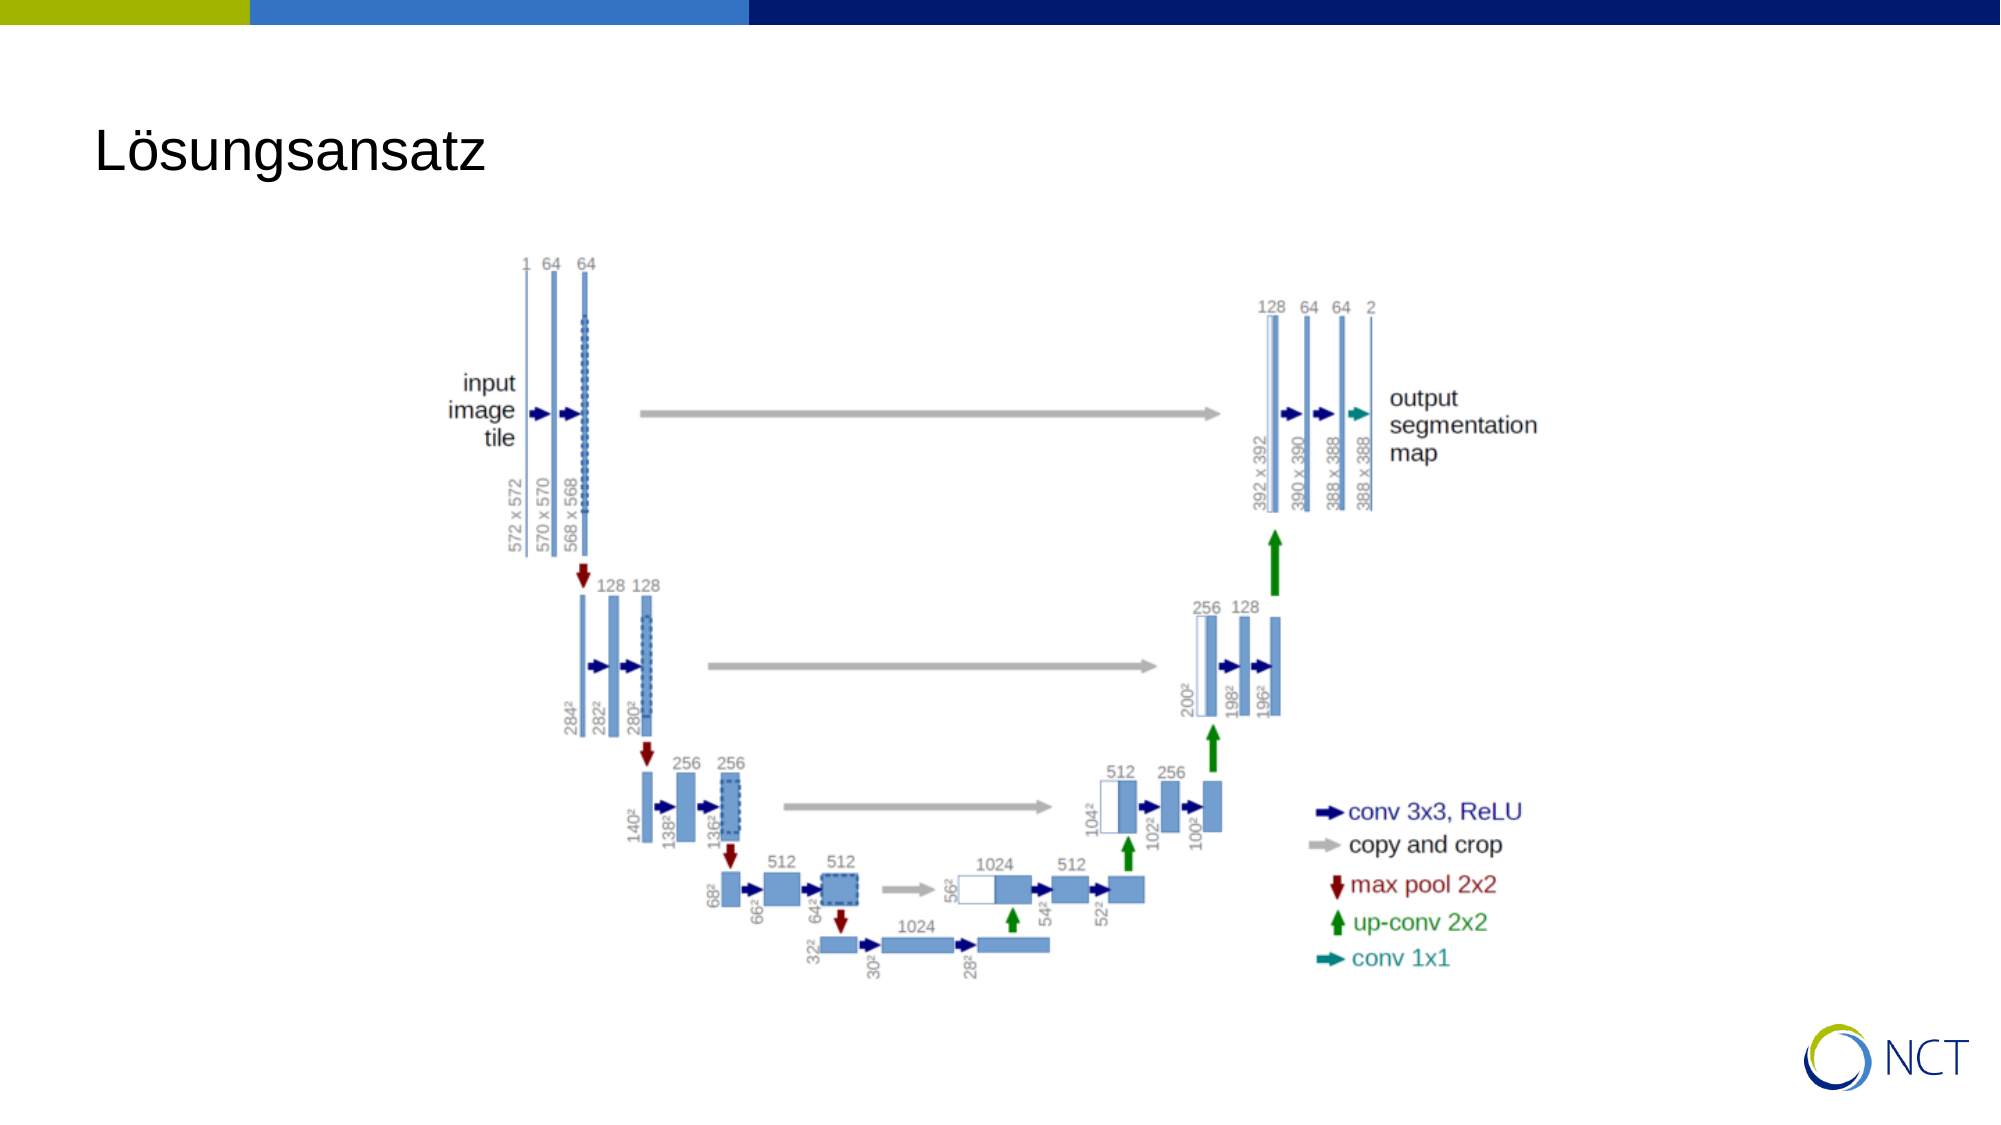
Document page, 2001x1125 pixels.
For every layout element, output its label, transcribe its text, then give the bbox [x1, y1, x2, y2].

picture [1804, 1024, 1969, 1091]
picture [435, 249, 1546, 988]
title Lösungsansatz [94, 112, 1886, 300]
